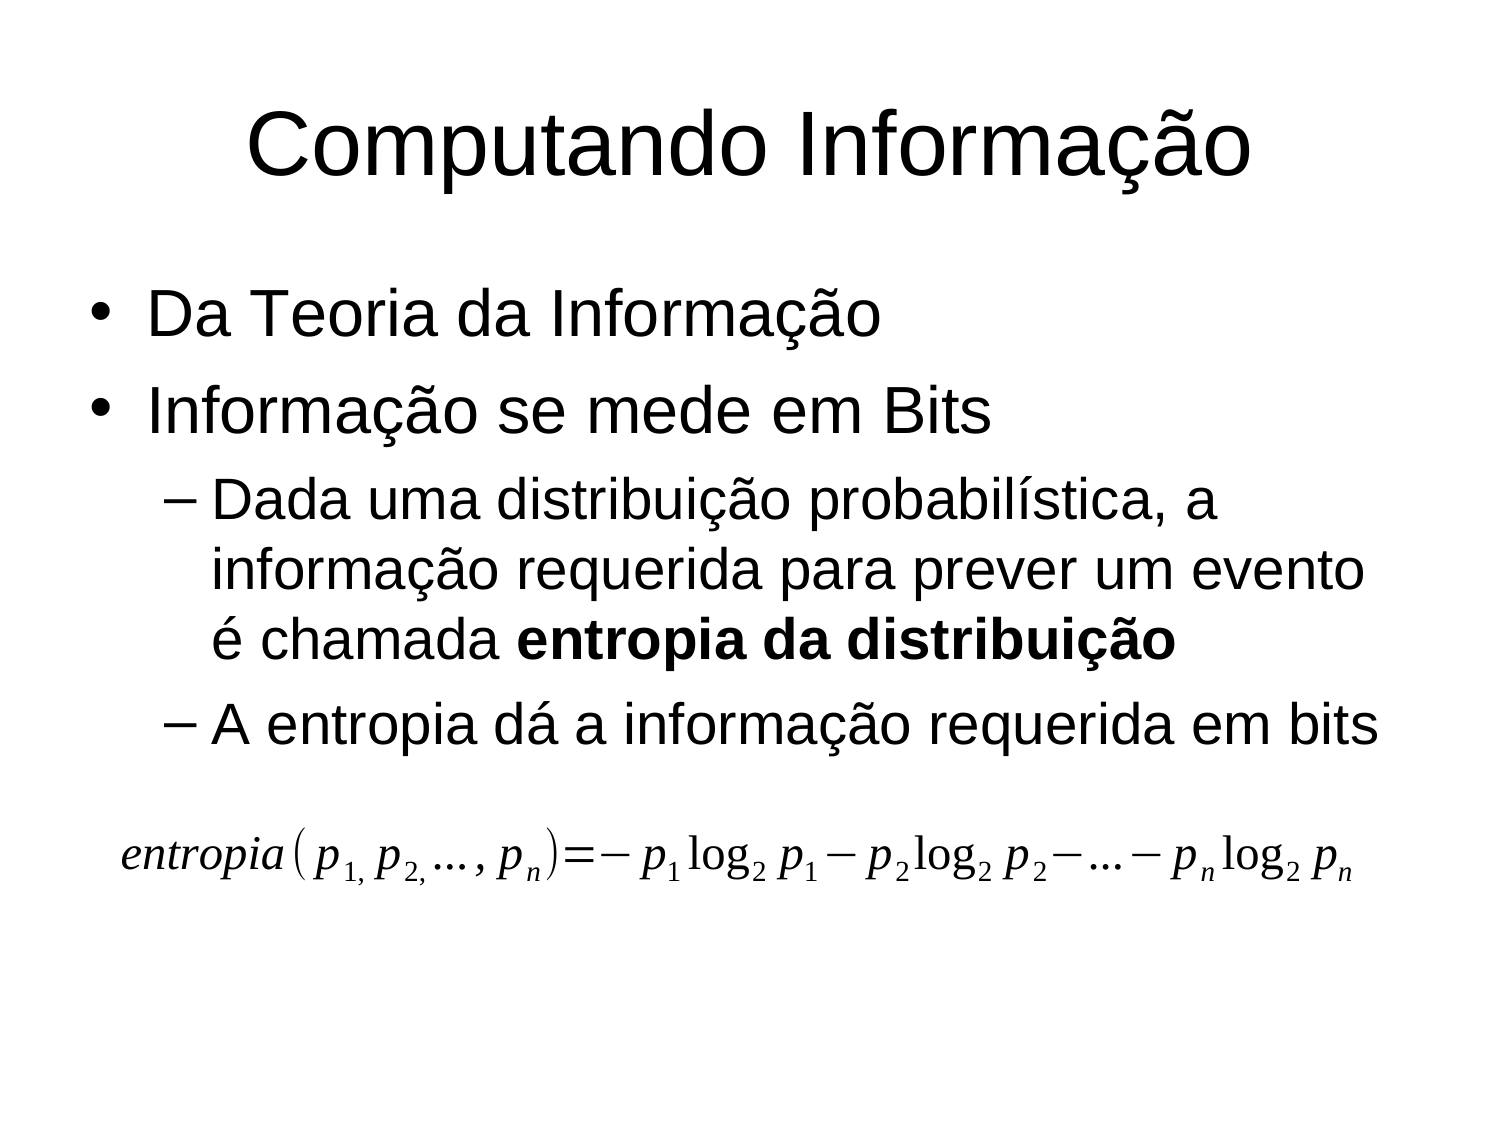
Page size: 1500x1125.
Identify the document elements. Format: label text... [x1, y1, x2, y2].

list Da Teoria da Informação Informação se mede em Bits Dada uma distribuição probabilística, a informação requerida para prever um evento é chamada entropia da distribuição A entropia dá a informação requerida em bits [75, 262, 1426, 827]
chart [108, 826, 1365, 890]
title Computando Informação [75, 21, 1426, 257]
chart [691, 531, 810, 591]
